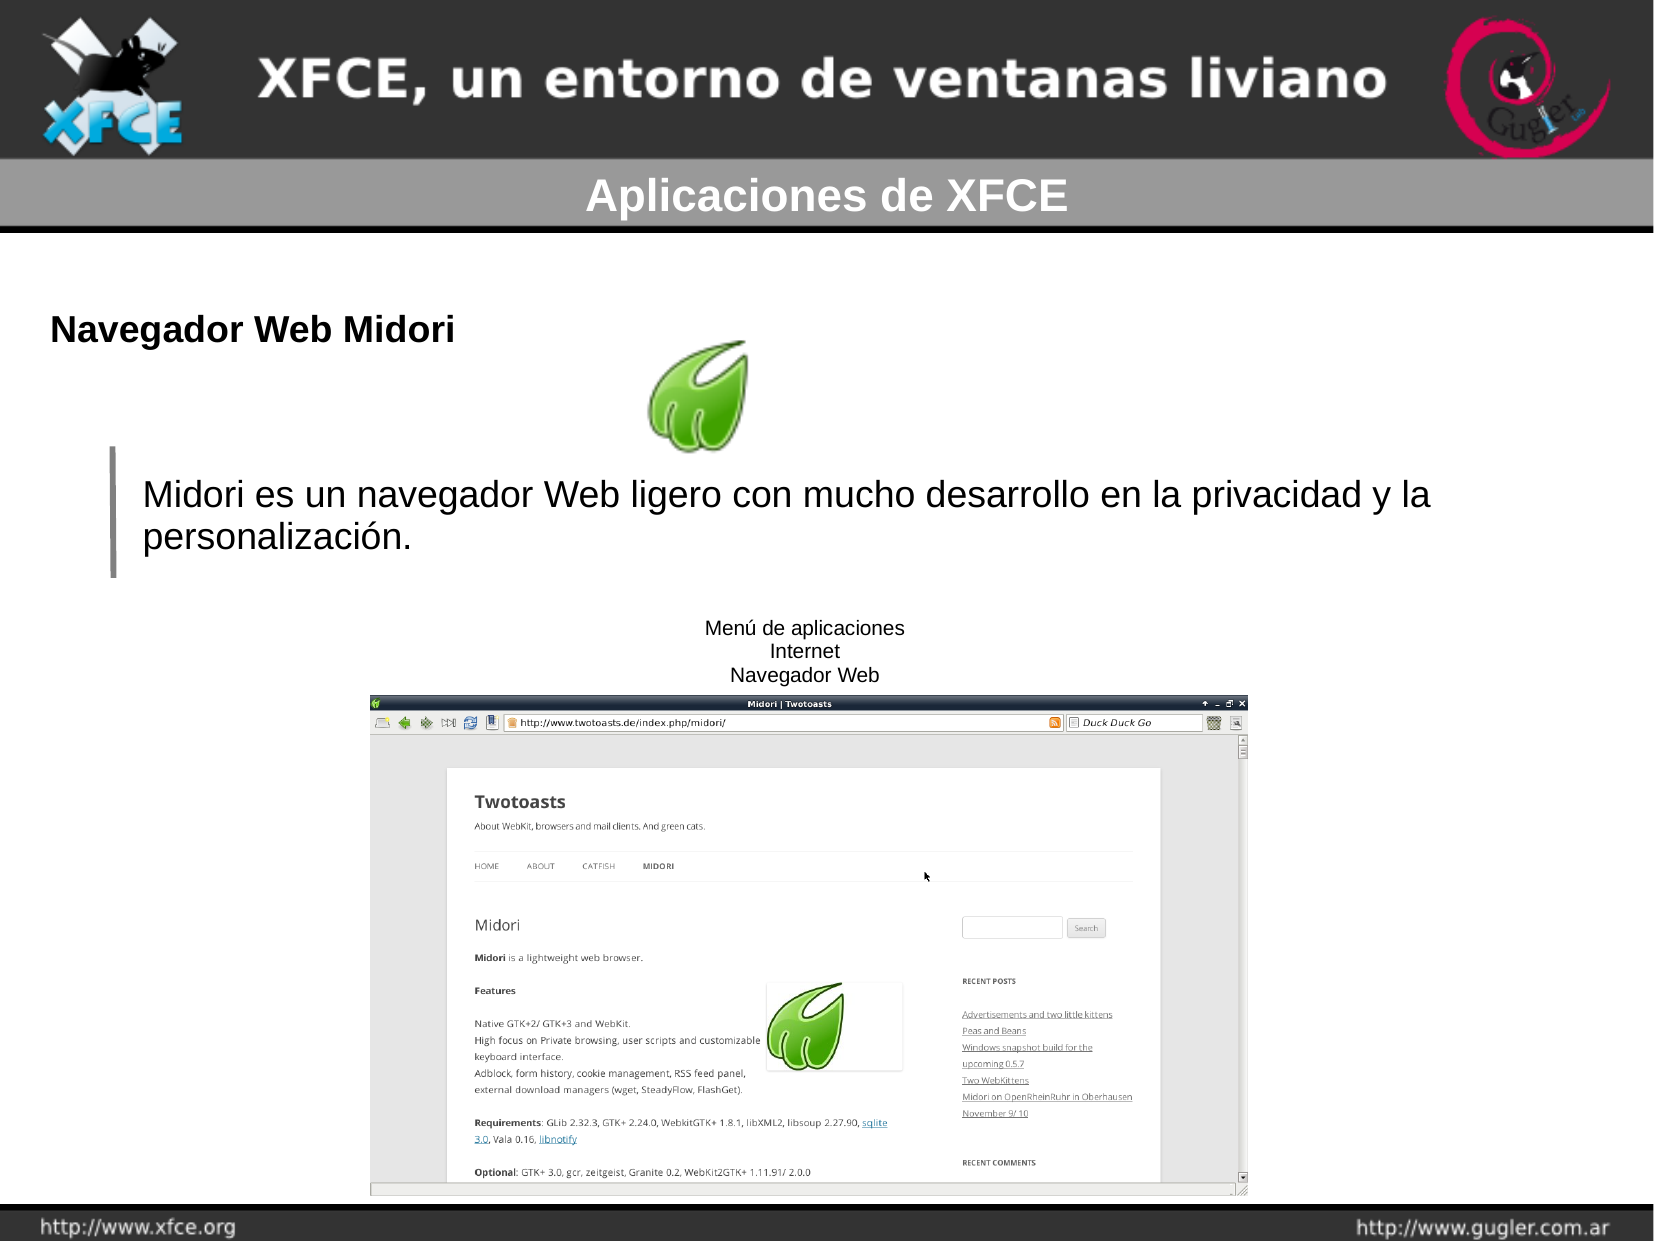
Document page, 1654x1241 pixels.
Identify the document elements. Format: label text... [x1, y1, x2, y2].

picture [0, 229, 1654, 234]
text_box Midori es un navegador Web ligero con mucho desarrollo en la privacidad y la personalización. [127, 466, 1613, 566]
picture [641, 359, 758, 456]
text_box Aplicaciones de XFCE [0, 162, 1654, 229]
text_box Menú de aplicaciones Internet Navegador Web [572, 609, 1038, 695]
picture [0, 1204, 1654, 1241]
text_box Navegador Web Midori [35, 301, 1630, 359]
picture [370, 695, 1248, 1196]
picture [0, 0, 1654, 162]
